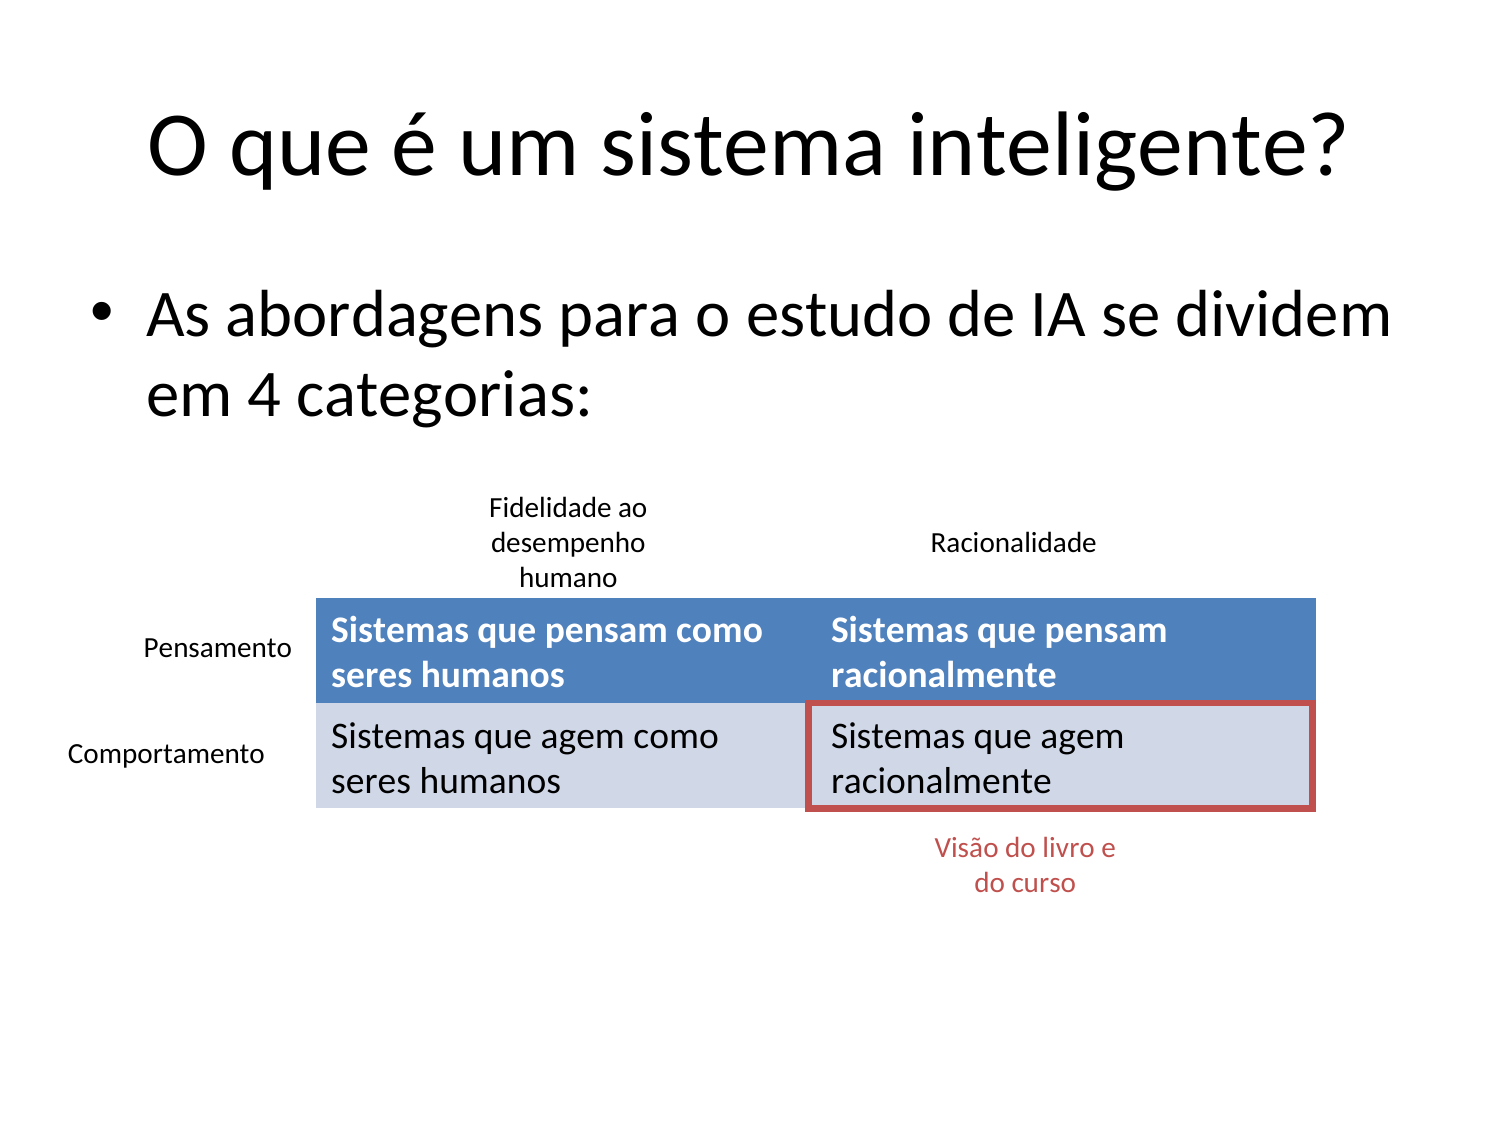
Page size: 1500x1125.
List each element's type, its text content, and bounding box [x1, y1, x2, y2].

text_box Visão do livro e do curso [914, 820, 1137, 906]
table_header Sistemas que pensam racionalmente [816, 598, 1316, 700]
table_cell Sistemas que agem como seres humanos [316, 703, 805, 808]
table_header Sistemas que pensam como seres humanos [316, 598, 816, 703]
text_box Racionalidade [902, 515, 1126, 566]
list As abordagens para o estudo de IA se dividem em 4 categorias: [75, 262, 1426, 1005]
text_box Fidelidade ao desempenho humano [457, 480, 680, 601]
title O que é um sistema inteligente? [75, 21, 1426, 257]
text_box Comportamento [53, 726, 317, 777]
text_box Pensamento [128, 621, 352, 672]
table_cell Sistemas que agem racionalmente [816, 706, 1309, 805]
